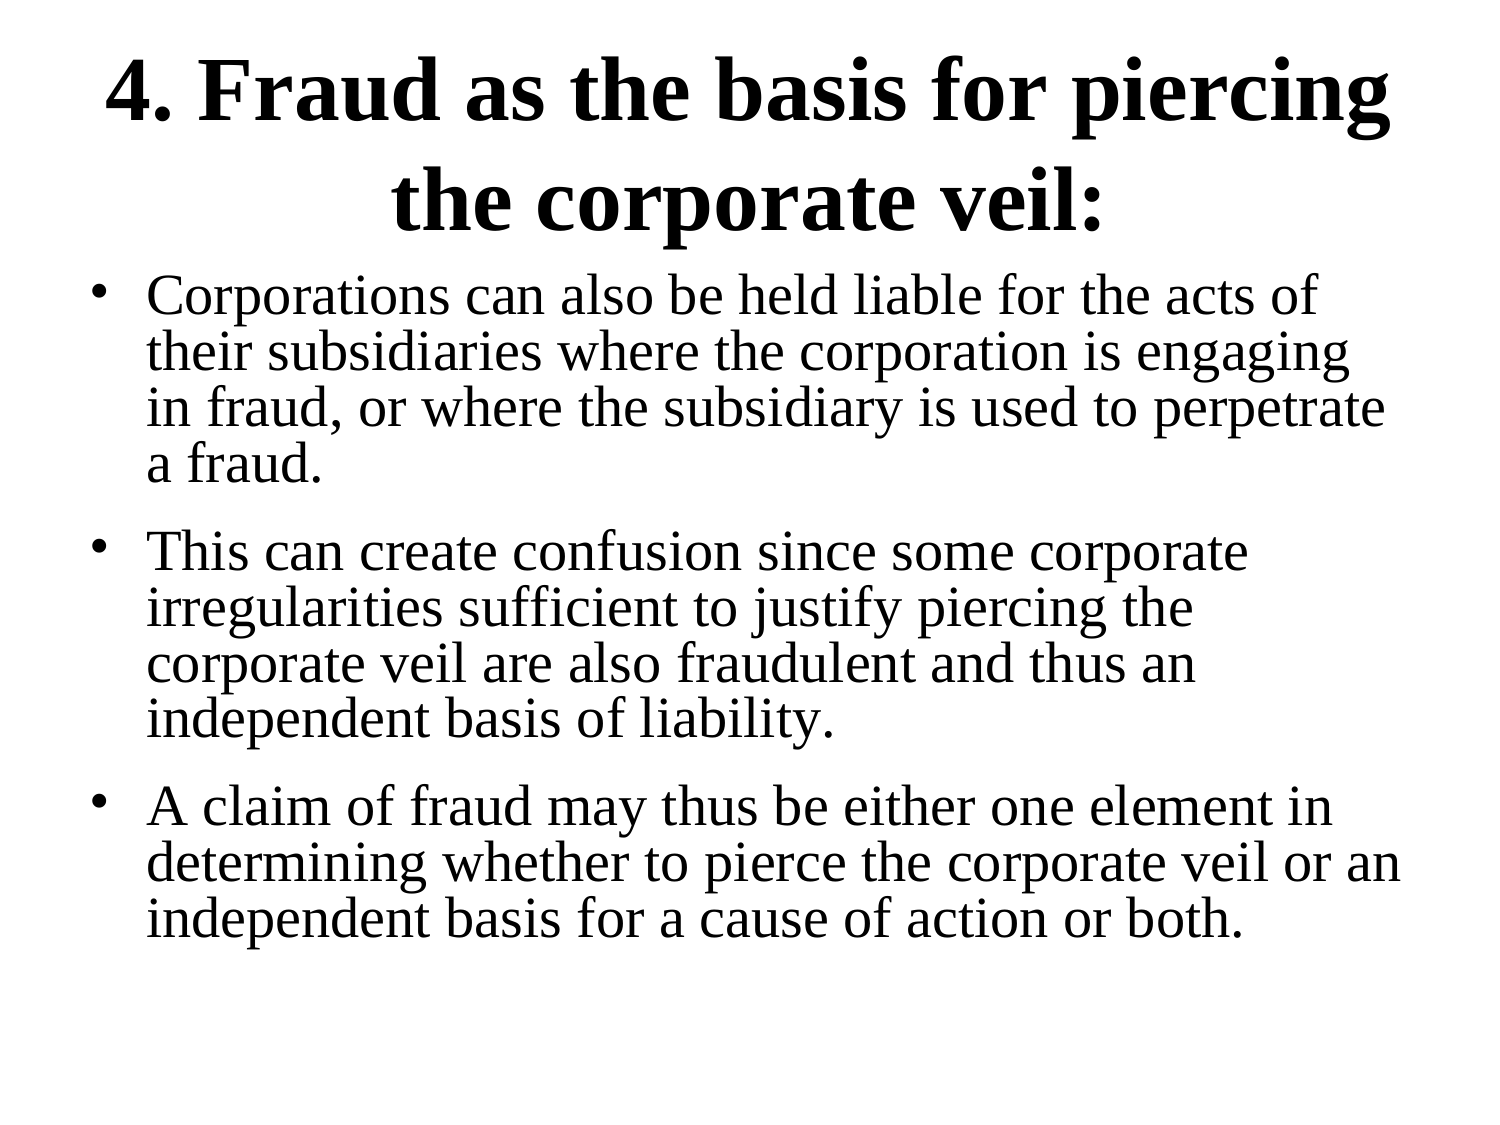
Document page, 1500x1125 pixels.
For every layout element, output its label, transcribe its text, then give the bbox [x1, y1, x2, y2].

title 4. Fraud as the basis for piercing the corporate veil: [75, 45, 1426, 233]
list Corporations can also be held liable for the acts of their subsidiaries where the corporation is engaging in fraud, or where the subsidiary is used to perpetrate a fraud. This can create confusion since some corporate irregularities sufficient to justify piercing the corporate veil are also fraudulent and thus an independent basis of liability. A claim of fraud may thus be either one element in determining whether to pierce the corporate veil or an independent basis for a cause of action or both. [75, 262, 1426, 1005]
